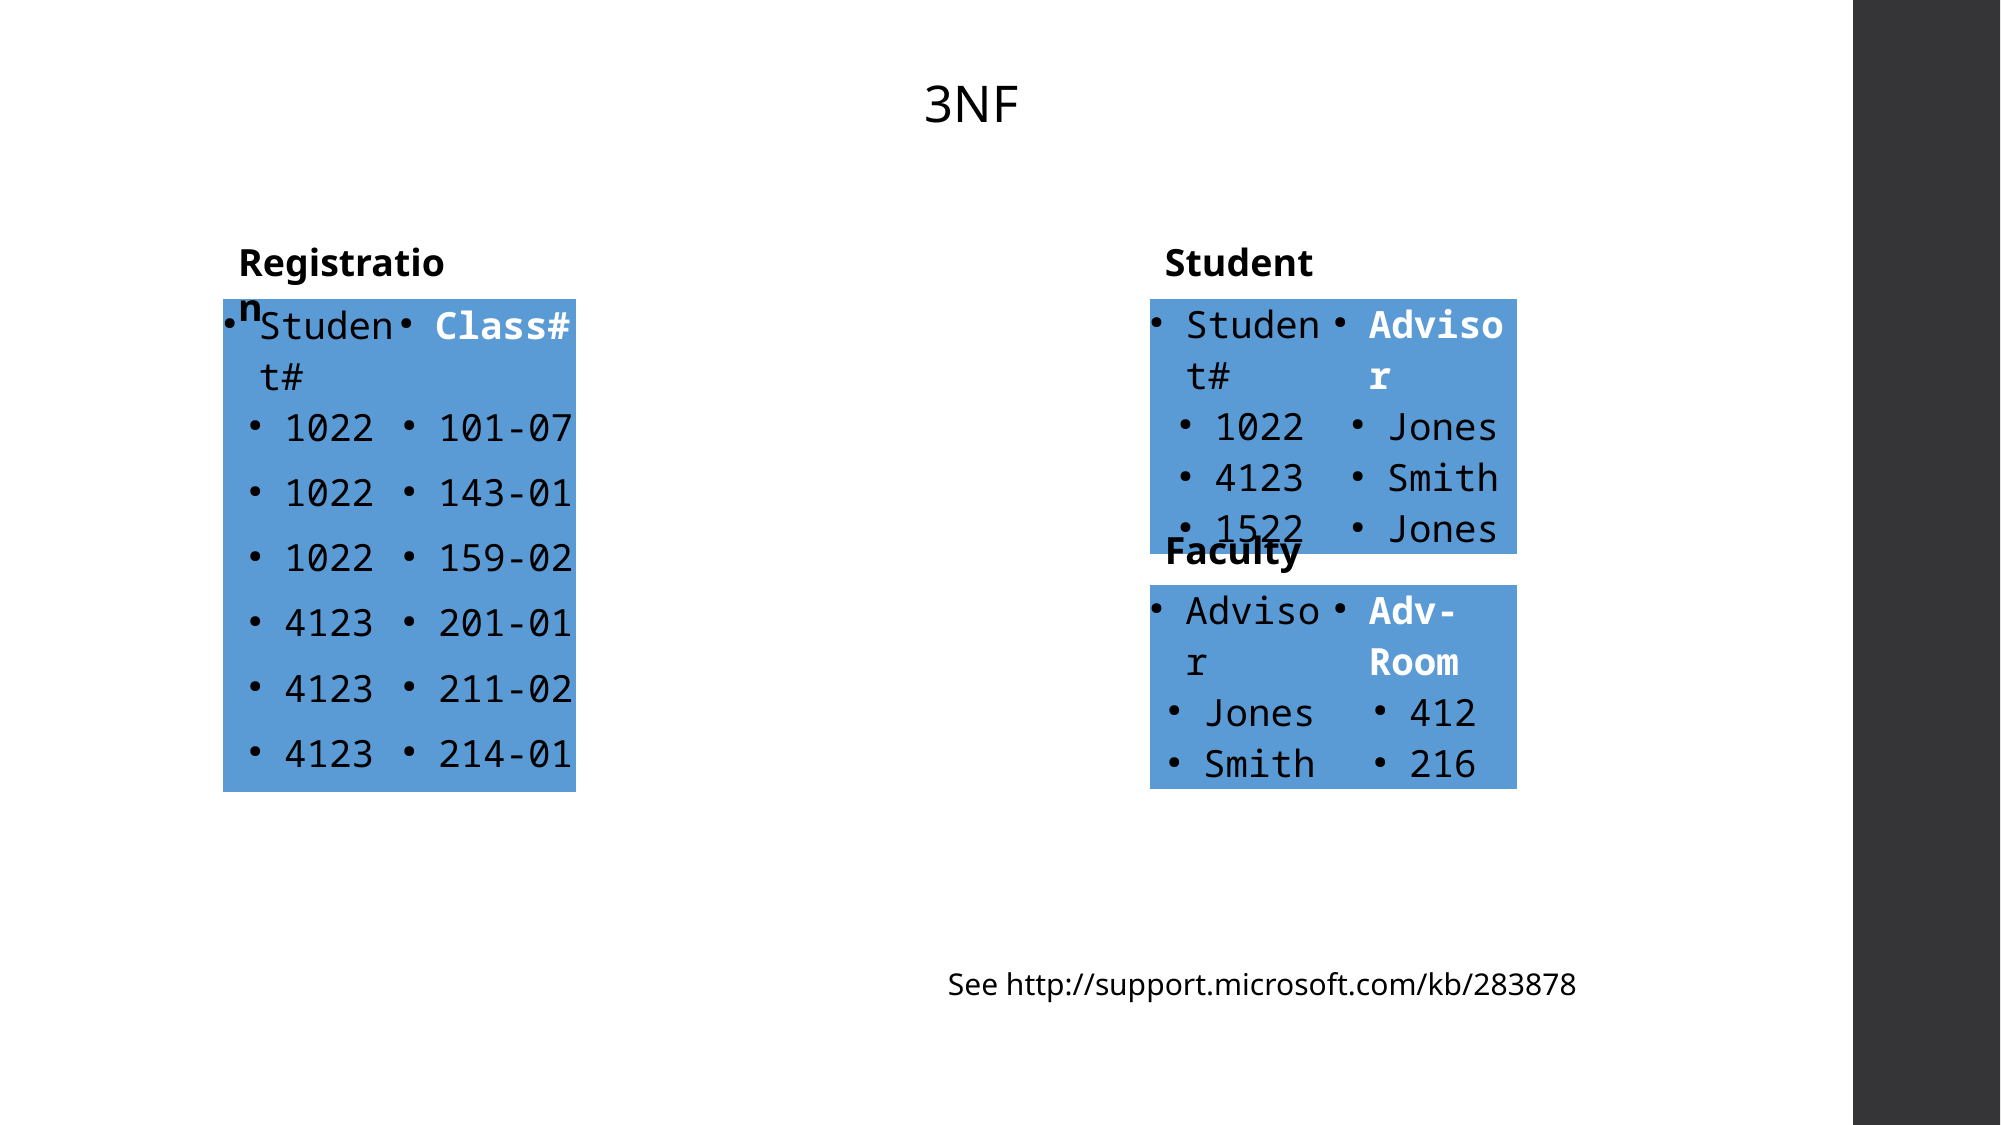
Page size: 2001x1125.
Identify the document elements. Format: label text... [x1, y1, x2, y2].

text_box Registration [223, 223, 474, 299]
table_cell 1022 [1150, 401, 1333, 452]
table_cell 1522 [1150, 503, 1333, 511]
table_cell 4123 [223, 597, 400, 662]
table_cell 211-02 [400, 662, 576, 727]
table_header Adv-Room [1333, 585, 1517, 687]
table_header Student# [1150, 299, 1333, 401]
table_cell 143-01 [400, 467, 576, 532]
table_header Class# [400, 299, 576, 402]
text_box Student [1149, 223, 1401, 299]
table_cell Jones [1333, 503, 1517, 554]
table_cell 1022 [223, 402, 400, 467]
table_header Student# [223, 299, 400, 402]
table_cell 412 [1333, 687, 1517, 738]
table_header Advisor [1333, 299, 1517, 401]
table_cell Smith [1150, 738, 1333, 789]
table_header Advisor [1150, 587, 1333, 687]
table_cell 216 [1333, 738, 1517, 789]
text_box Faculty [1149, 511, 1401, 587]
table_cell Jones [1333, 401, 1517, 452]
table_cell 4123 [1150, 452, 1333, 503]
table_cell 1022 [223, 467, 400, 532]
table_cell 201-01 [400, 597, 576, 662]
table_cell 101-07 [400, 402, 576, 467]
text_box 3NF [910, 57, 1090, 133]
table_cell 1022 [223, 532, 400, 597]
table_cell 214-01 [400, 727, 576, 792]
table_cell Jones [1150, 687, 1333, 738]
text_box See http://support.microsoft.com/kb/283878 [932, 950, 1598, 1026]
table_cell 4123 [223, 727, 400, 792]
table_cell Smith [1333, 452, 1517, 503]
table_cell 159-02 [400, 532, 576, 597]
table_cell 4123 [223, 662, 400, 727]
